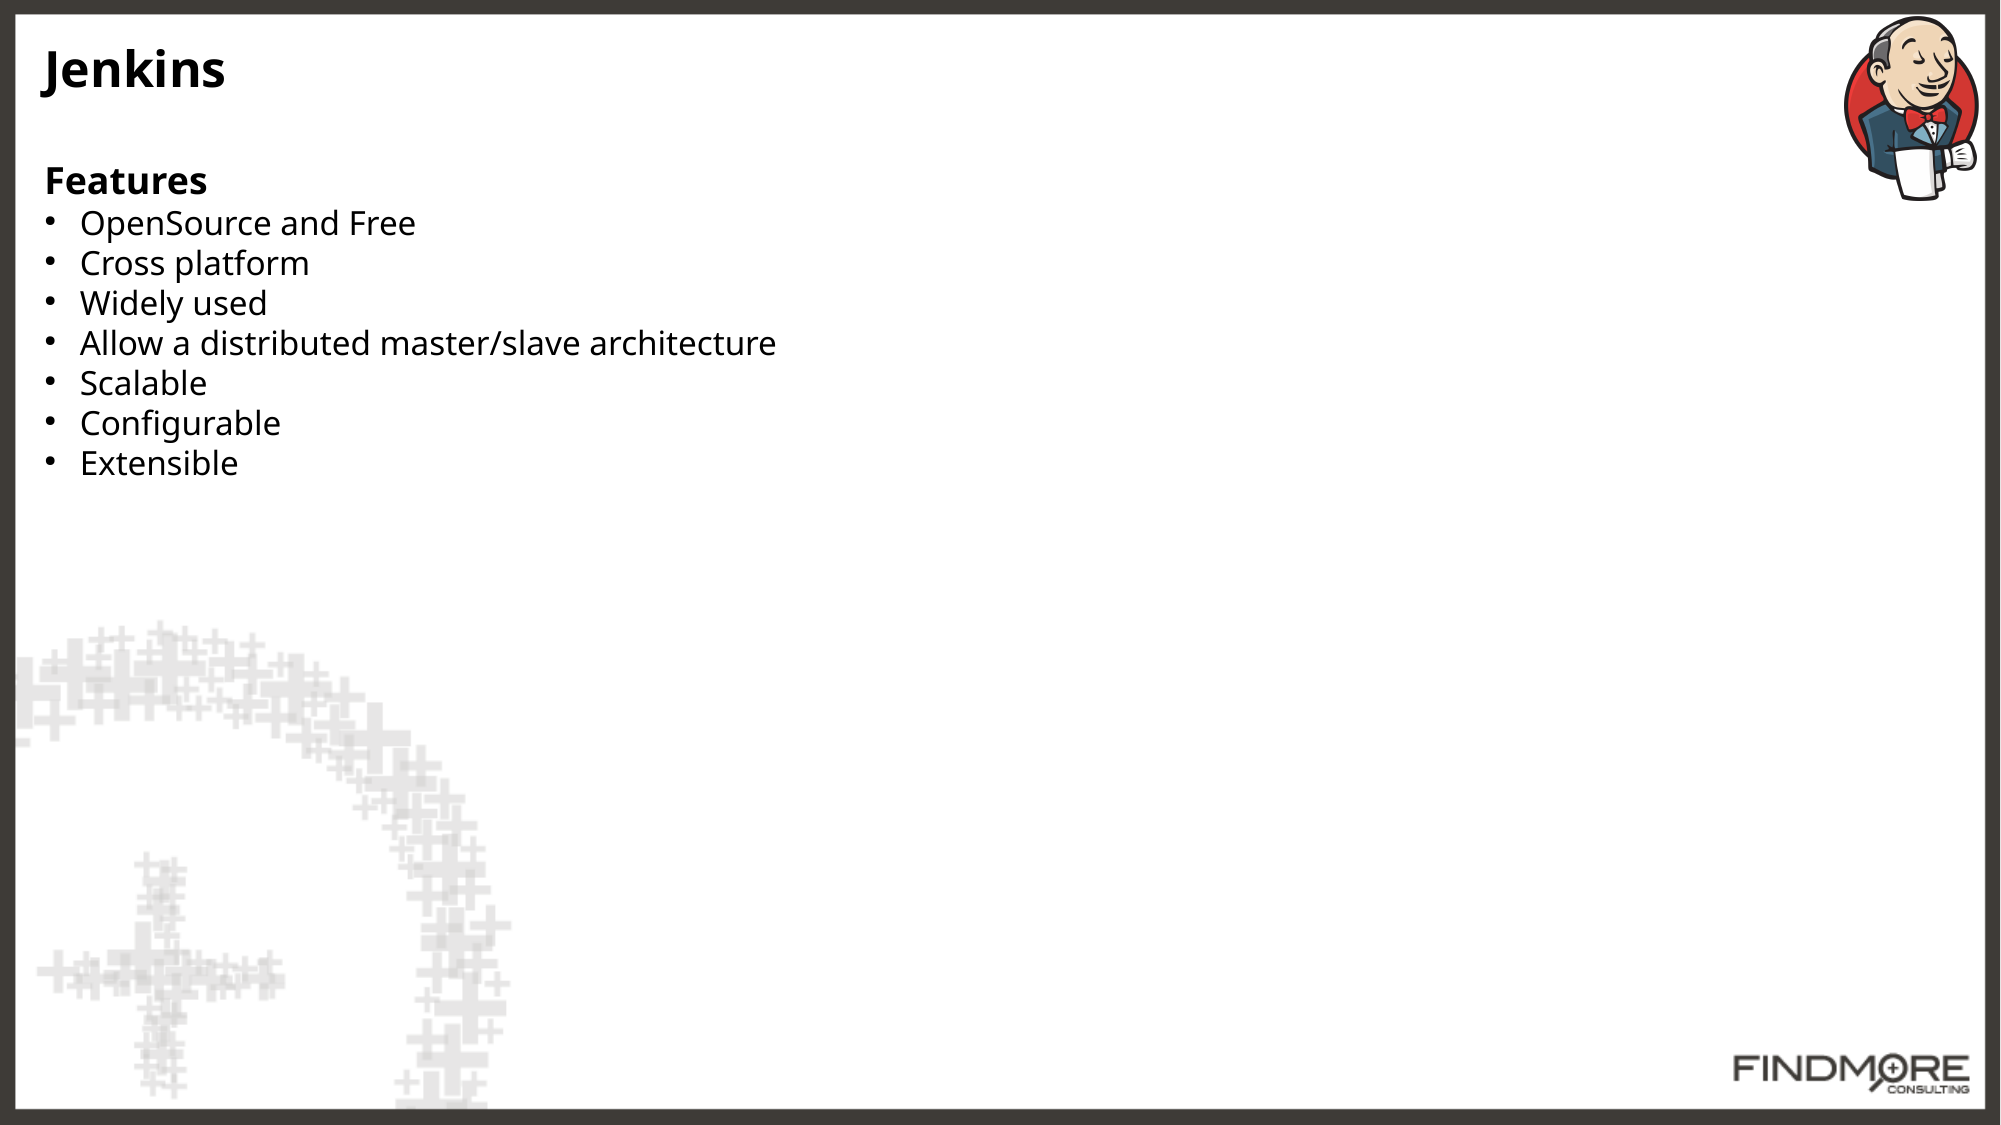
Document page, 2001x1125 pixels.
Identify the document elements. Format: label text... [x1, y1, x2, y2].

picture [0, 0, 2001, 1125]
text_box Jenkins Features OpenSource and Free Cross platform Widely used Allow a distributed master/slave architecture Scalable Configurable Extensible [29, 29, 1844, 104]
